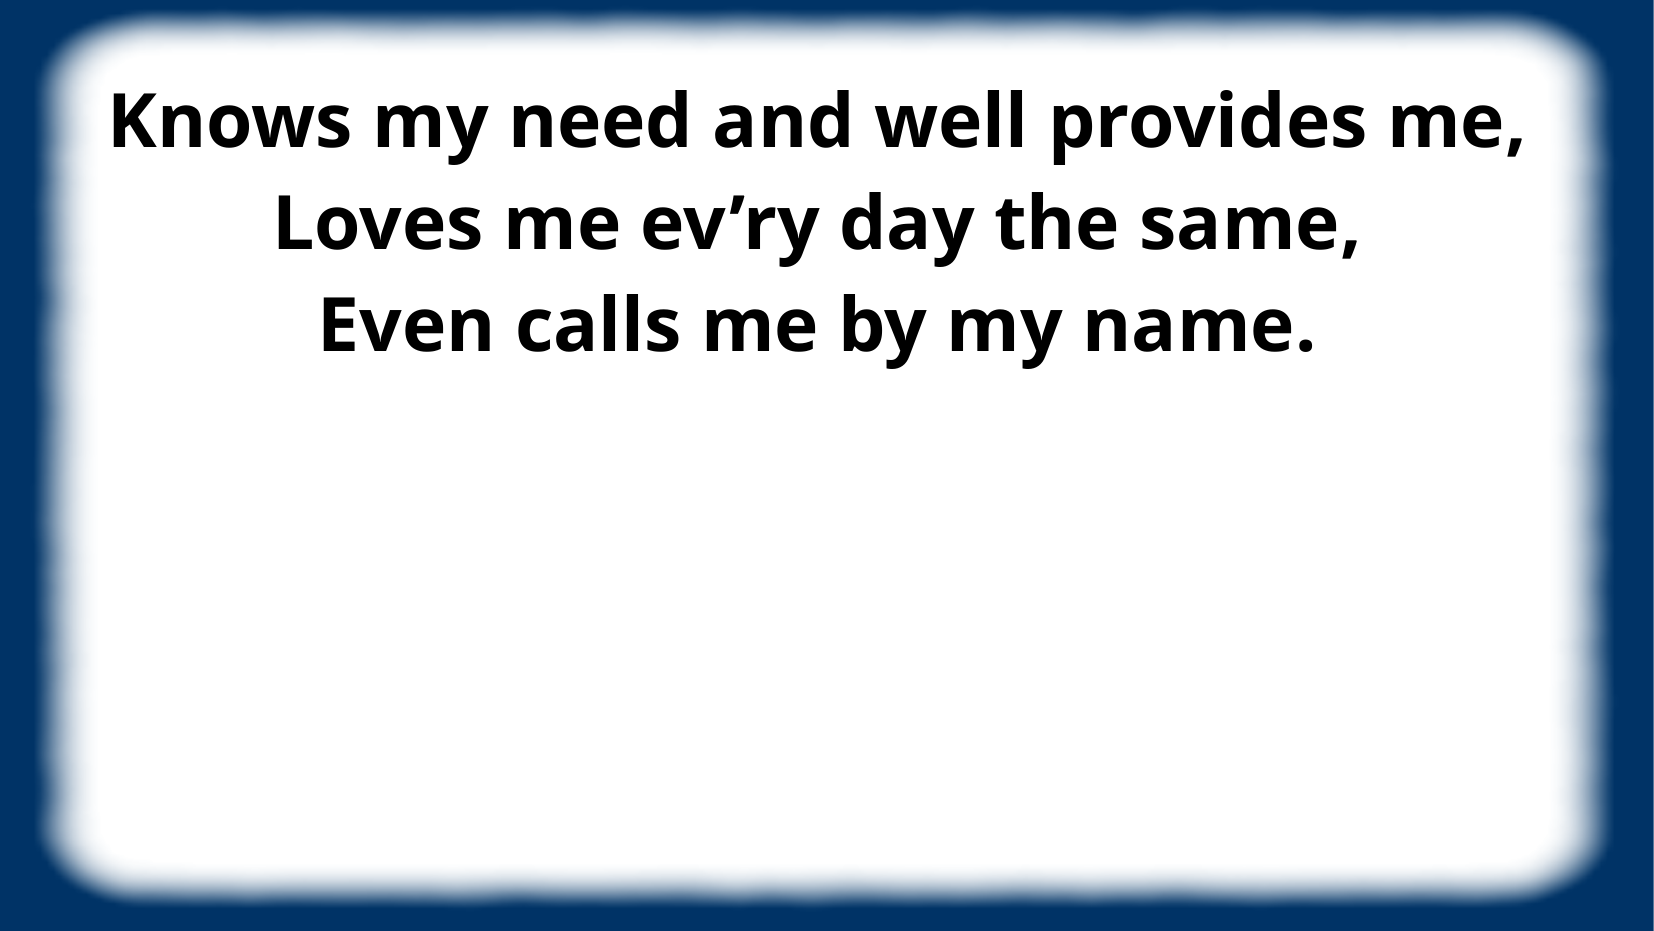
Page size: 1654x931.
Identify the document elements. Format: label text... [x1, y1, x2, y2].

text_box Knows my need and well provides me, Loves me ev’ry day the same, Even calls me by my name. [90, 59, 1546, 391]
picture [0, 0, 1654, 931]
